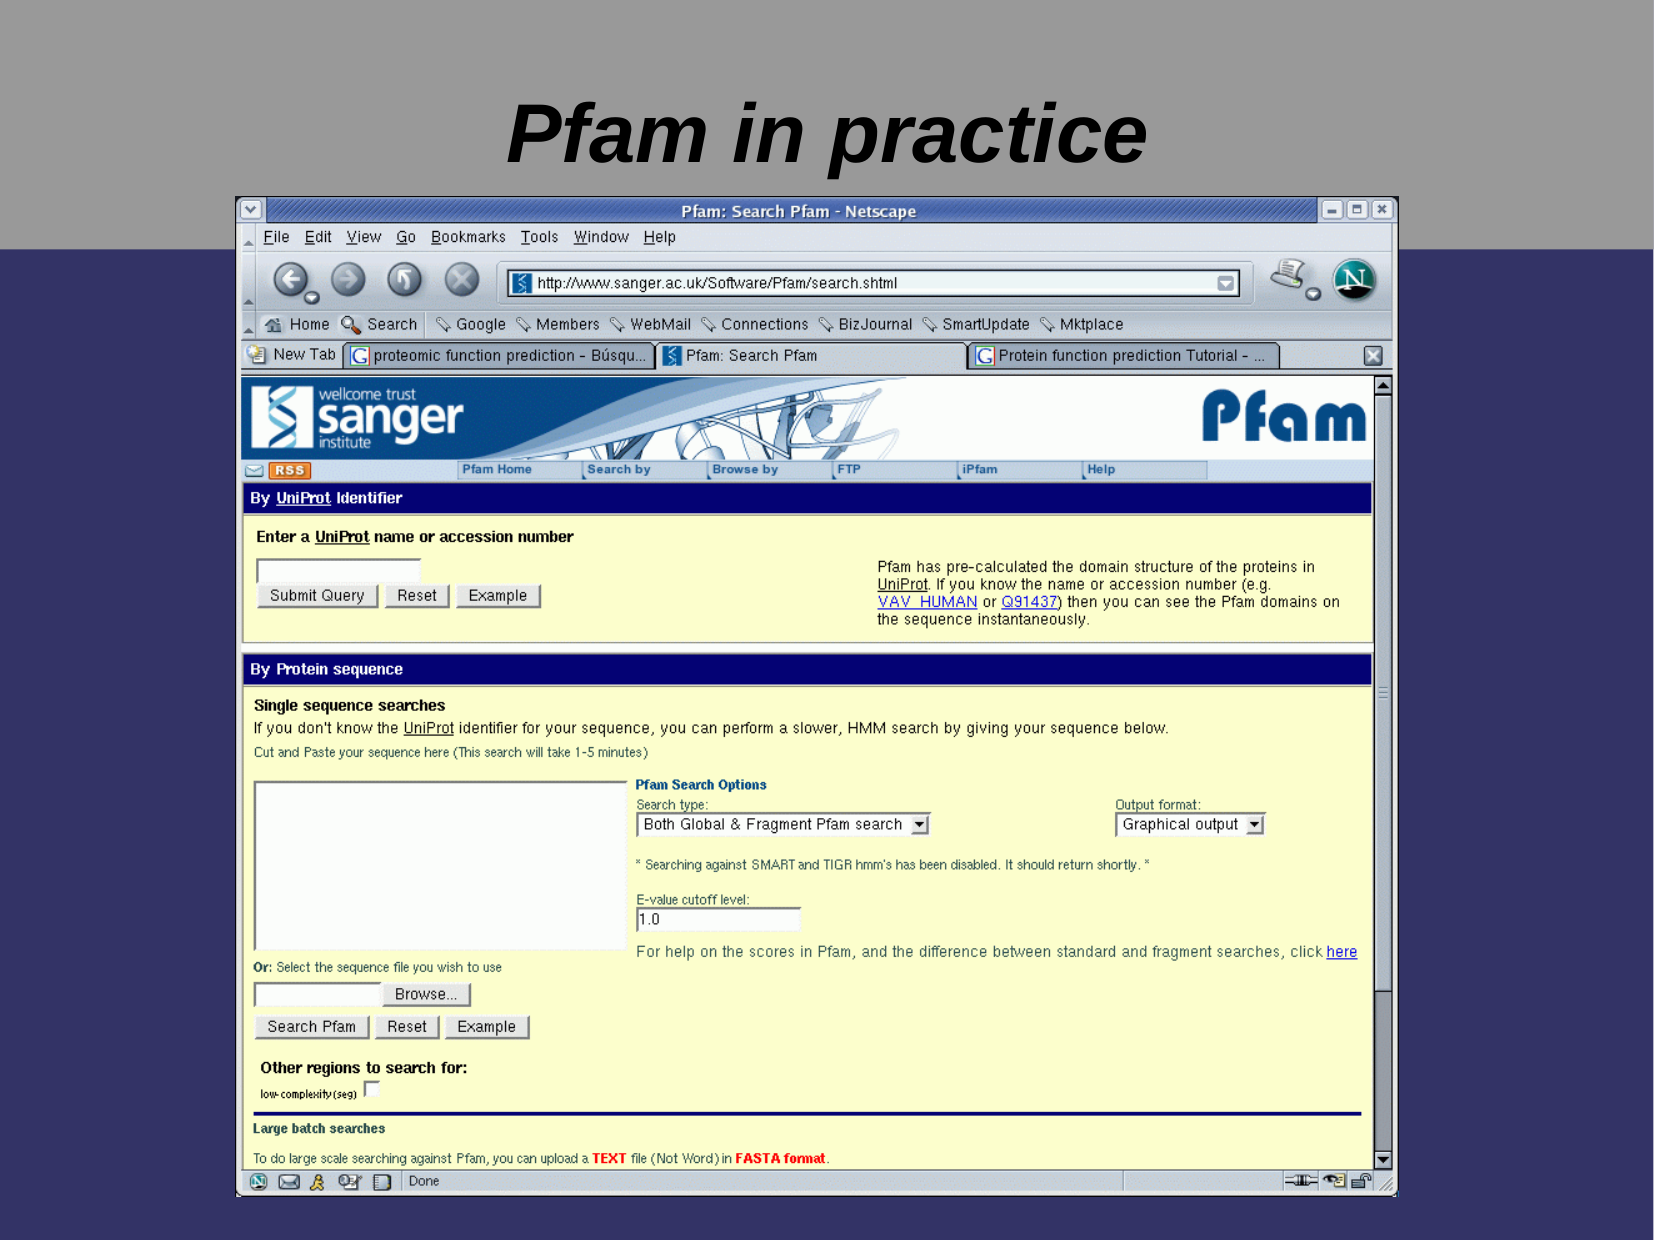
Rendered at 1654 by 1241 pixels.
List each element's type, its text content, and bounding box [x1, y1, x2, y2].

picture [235, 196, 1399, 1197]
title Pfam in practice [121, 19, 1534, 227]
